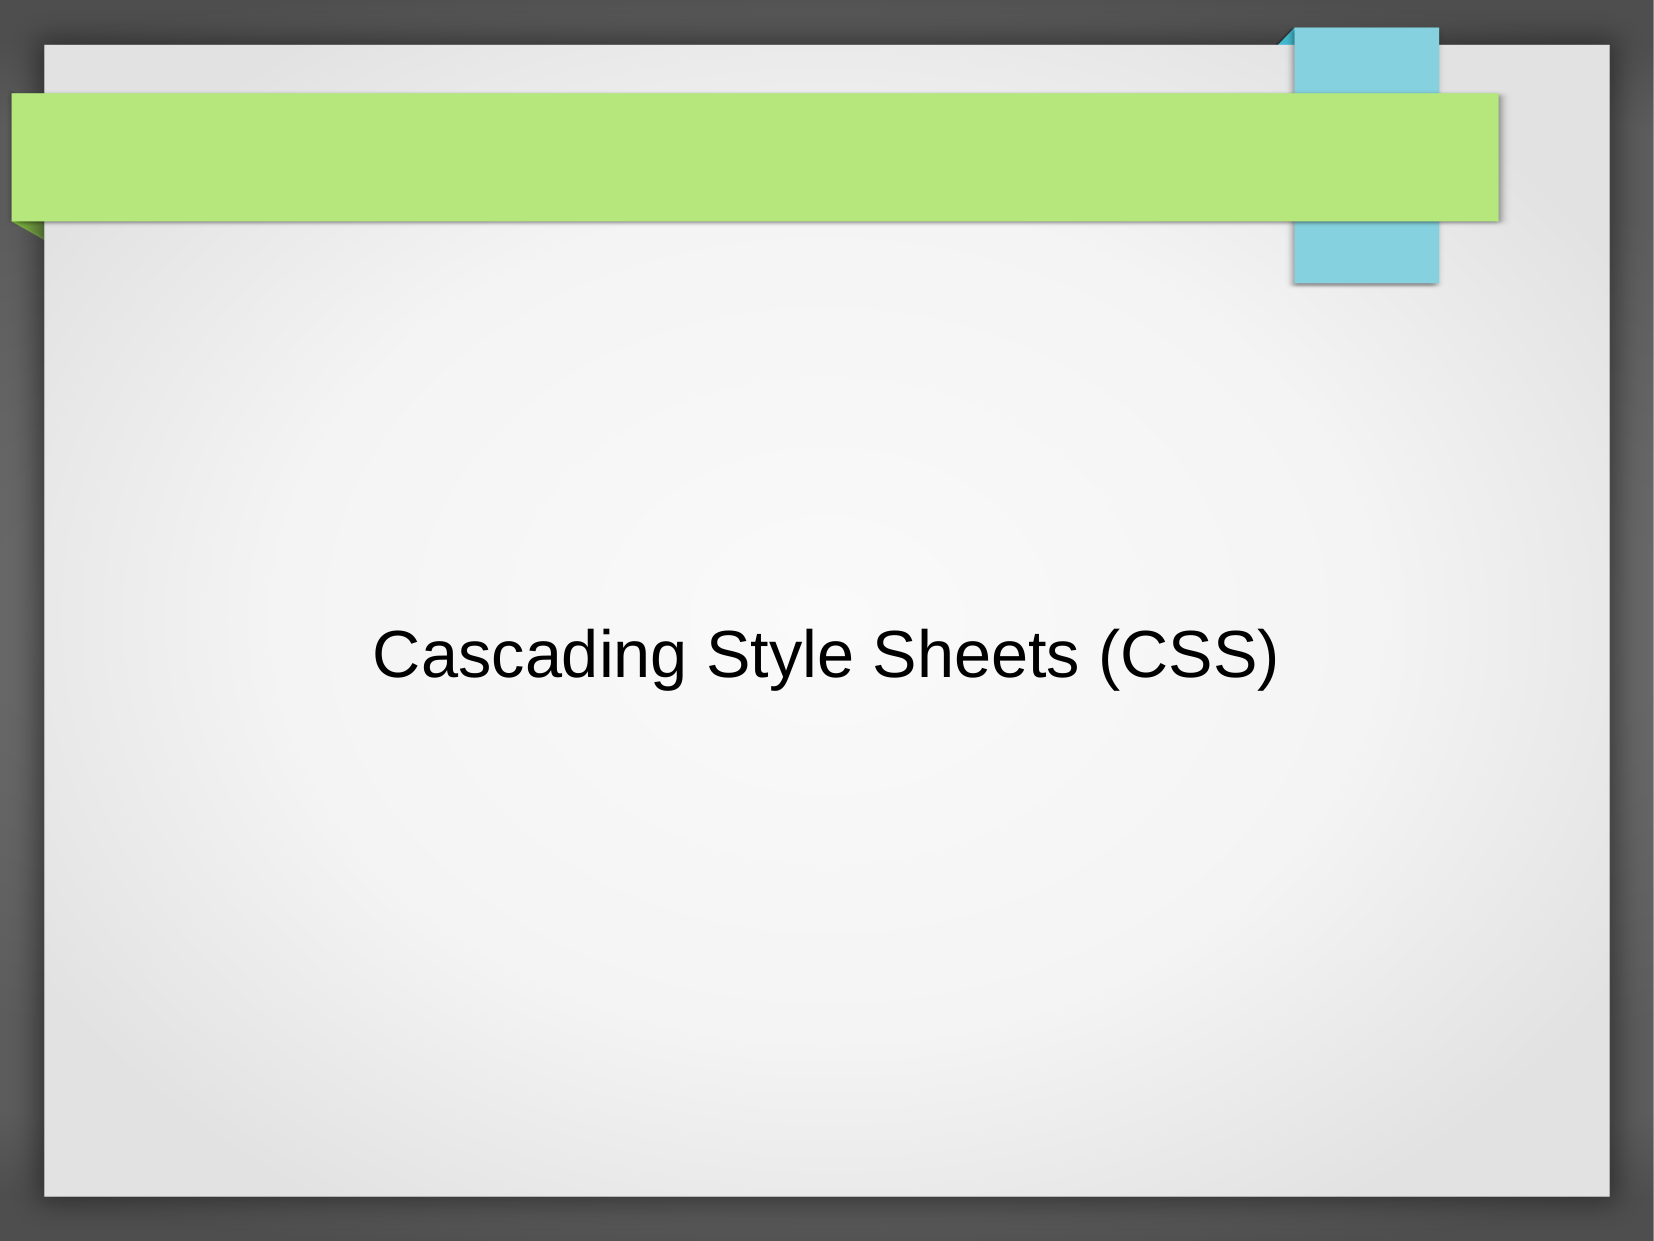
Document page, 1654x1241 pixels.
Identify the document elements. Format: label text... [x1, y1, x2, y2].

subtitle Cascading Style Sheets (CSS) [82, 295, 1571, 1015]
picture [0, 0, 1654, 1241]
